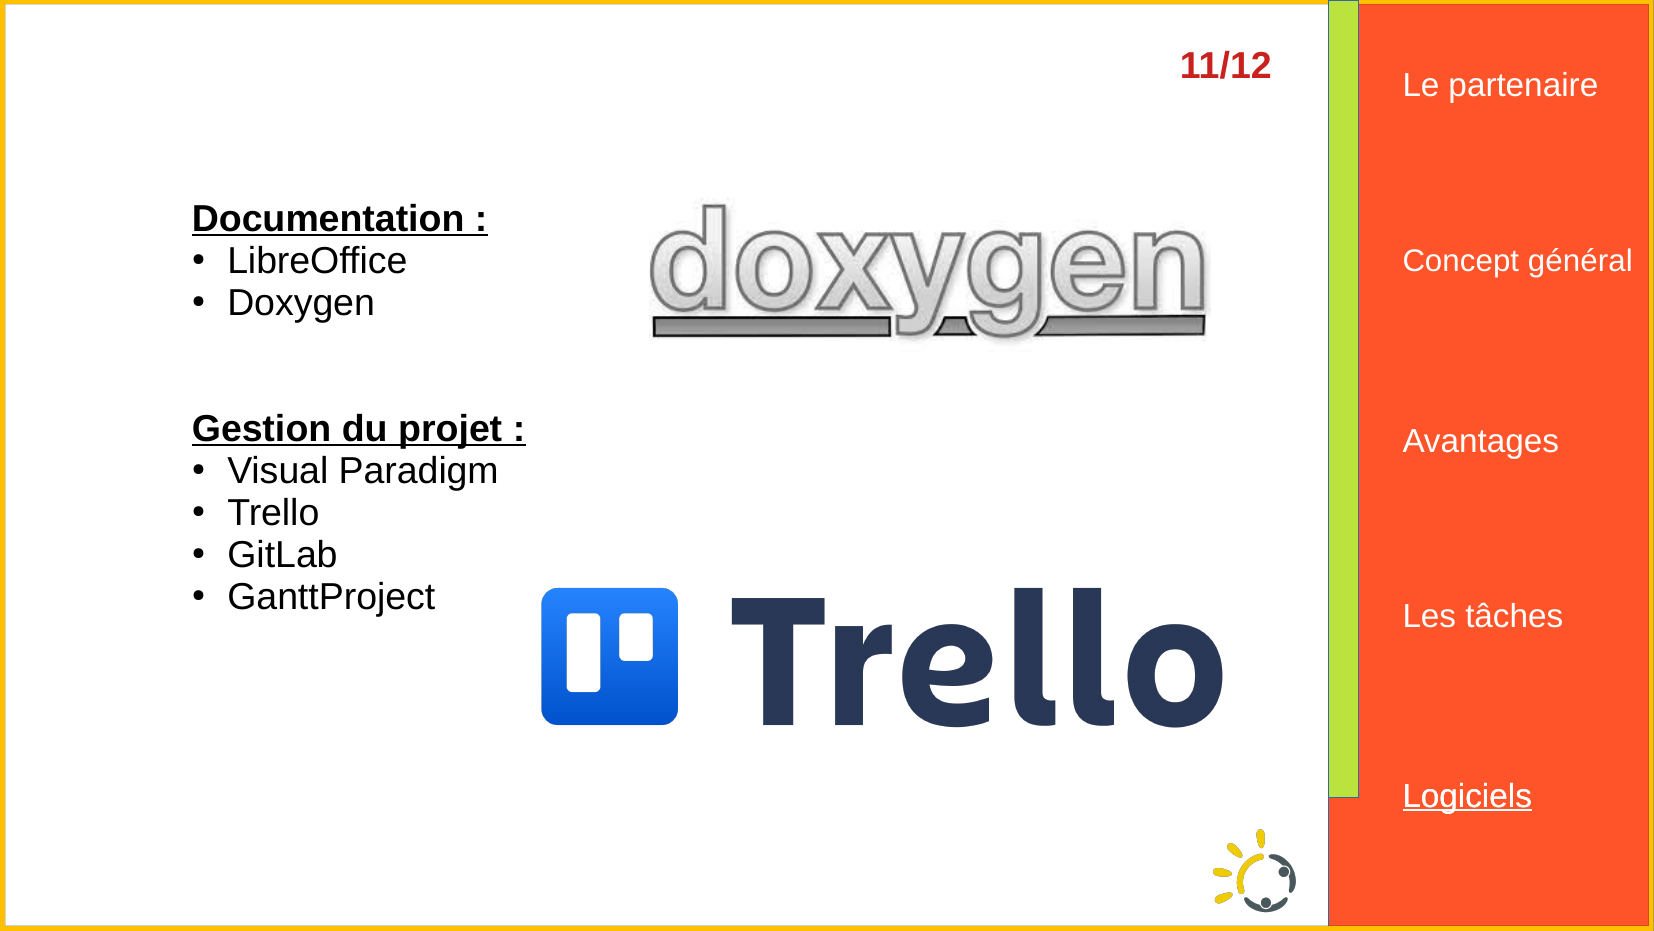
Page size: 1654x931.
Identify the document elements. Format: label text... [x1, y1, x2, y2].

text_box Logiciels [1387, 769, 1654, 857]
picture [0, 0, 1654, 931]
text_box Documentation : LibreOffice Doxygen Gestion du projet : Visual Paradigm Trello GitLab GanttProject [177, 190, 541, 625]
text_box [1328, 0, 1359, 798]
